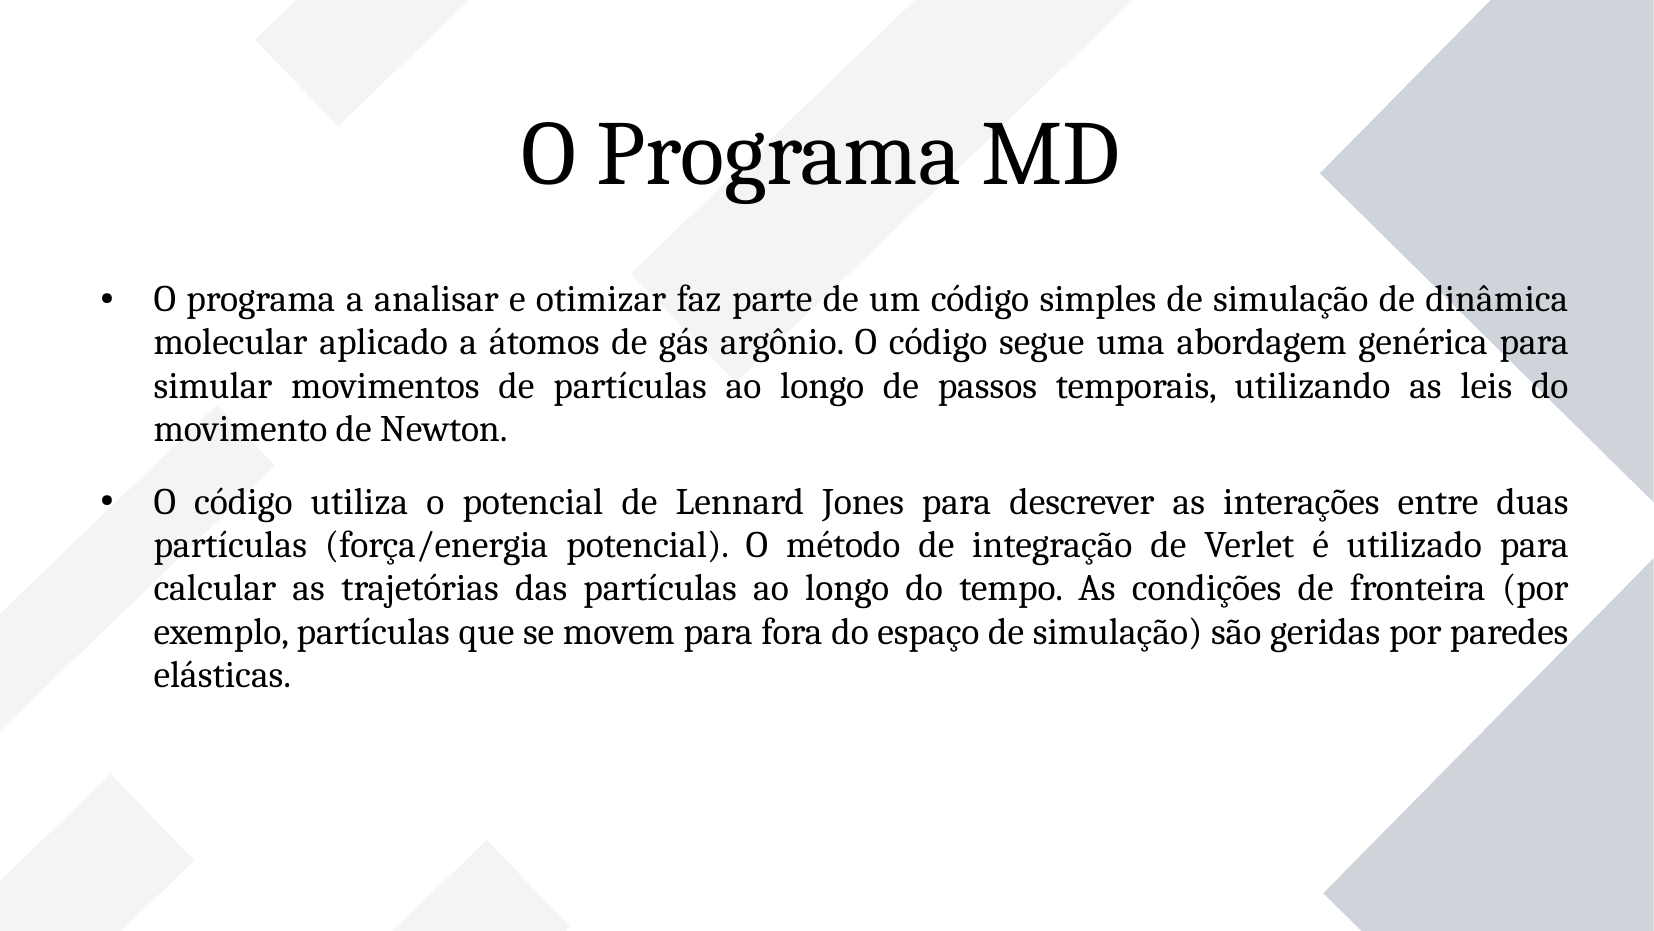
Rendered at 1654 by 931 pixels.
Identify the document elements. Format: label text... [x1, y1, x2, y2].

title O Programa MD [76, 76, 1565, 233]
subtitle O programa a analisar e otimizar faz parte de um código simples de simulação de dinâmica molecular aplicado a átomos de gás argônio. O código segue uma abordagem genérica para simular movimentos de partículas ao longo de passos temporais, utilizando as leis do movimento de Newton. O código utiliza o potencial de Lennard Jones para descrever as interações entre duas partículas (força/energia potencial). O método de integração de Verlet é utilizado para calcular as trajetórias das partículas ao longo do tempo. As condições de fronteira (por exemplo, partículas que se movem para fora do espaço de simulação) são geridas por paredes elásticas. [82, 217, 1571, 758]
